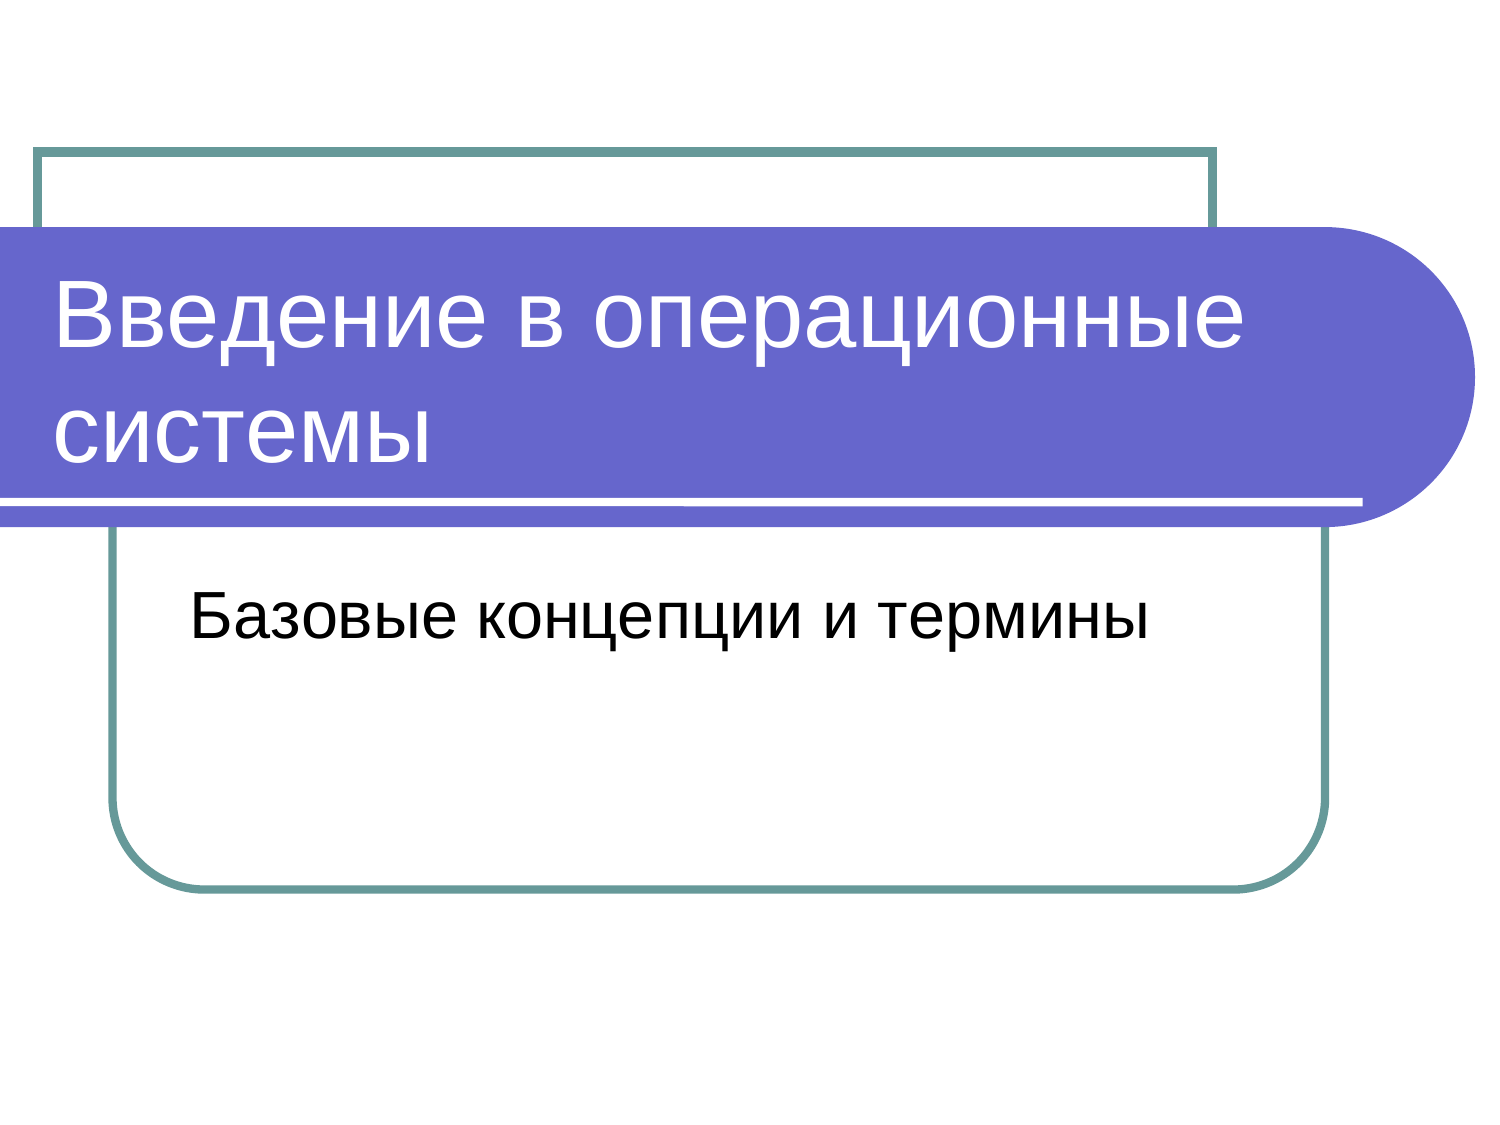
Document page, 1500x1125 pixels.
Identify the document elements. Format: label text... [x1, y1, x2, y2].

title Введение в операционные системы [37, 234, 1363, 499]
subtitle Базовые концепции и термины [174, 564, 1263, 840]
